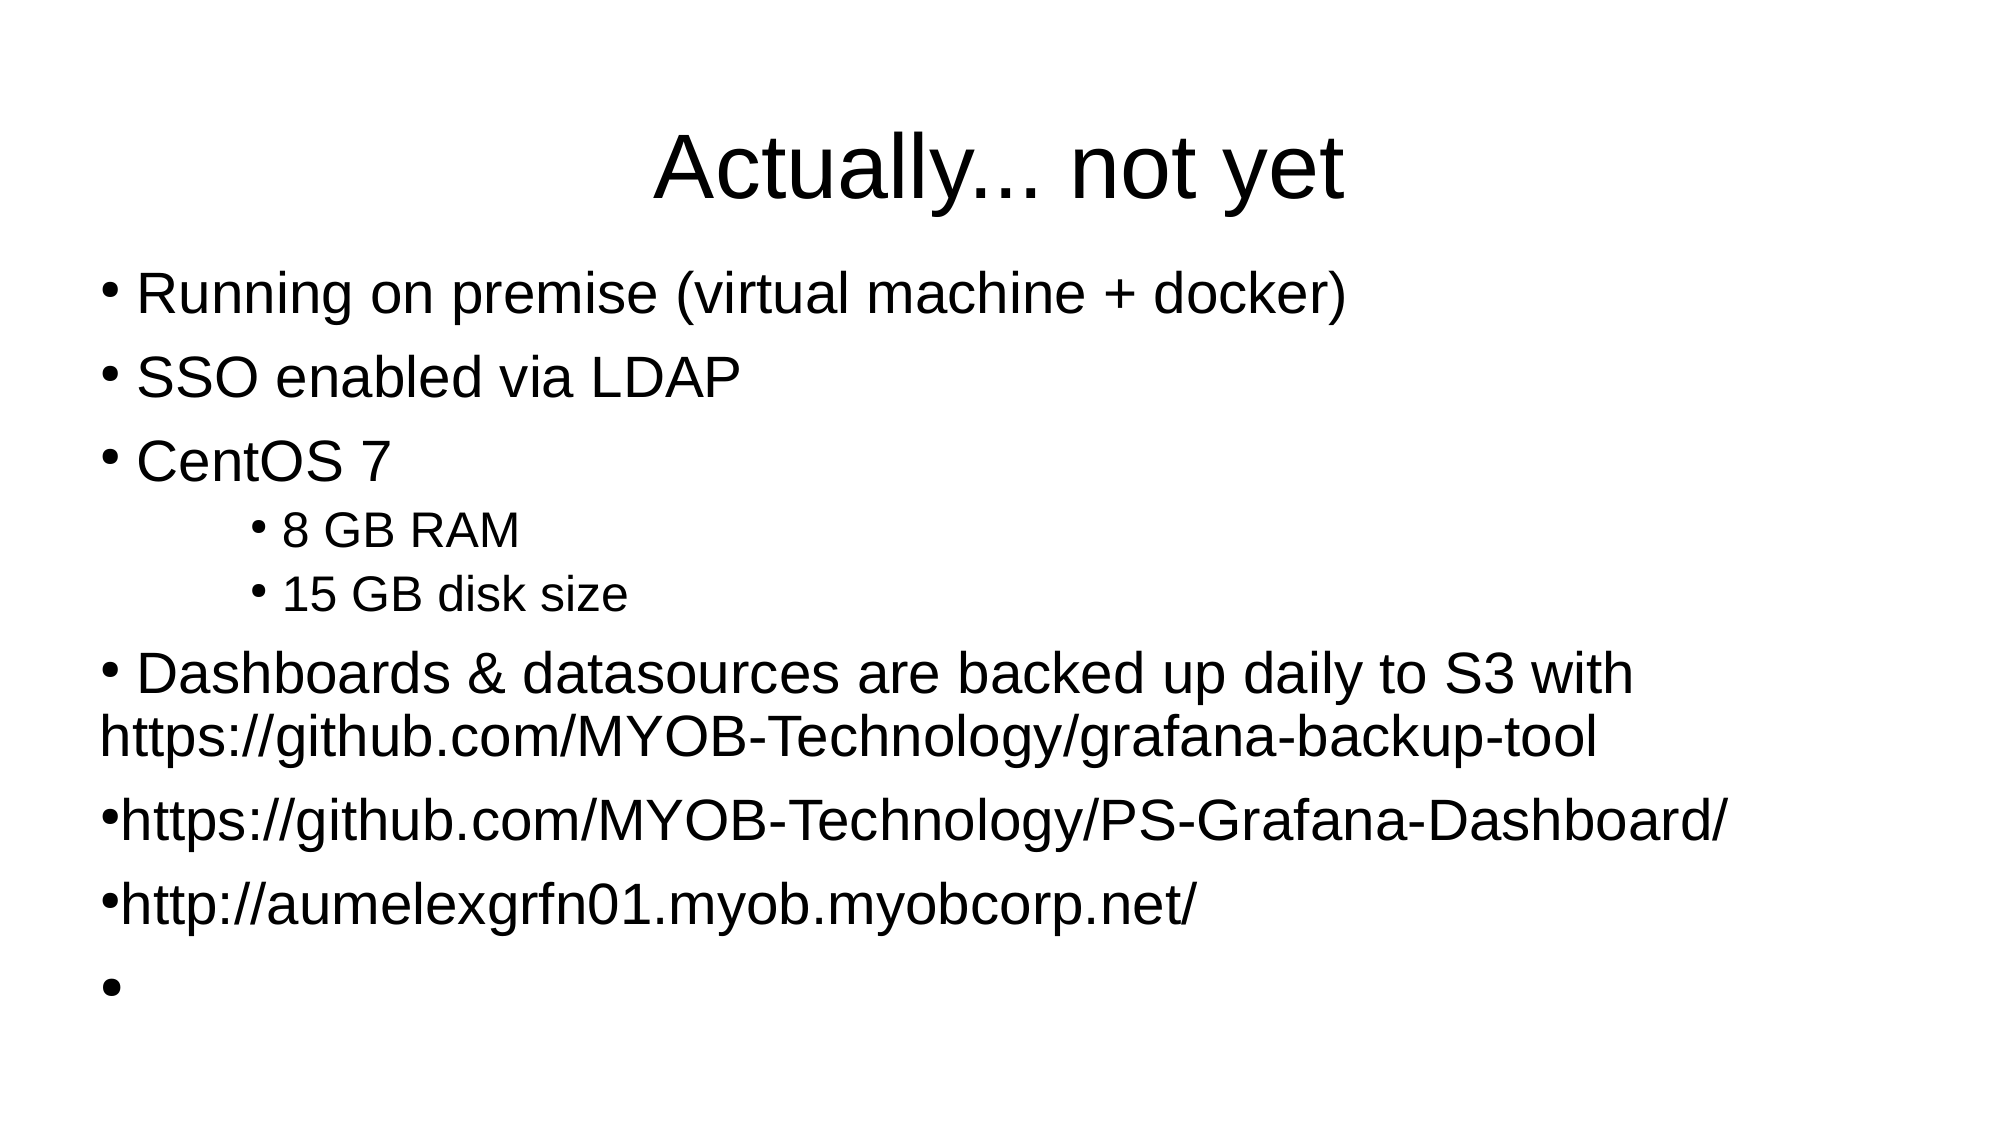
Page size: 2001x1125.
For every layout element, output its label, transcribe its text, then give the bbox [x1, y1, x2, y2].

title Actually... not yet [137, 59, 1863, 263]
subtitle Running on premise (virtual machine + docker) SSO enabled via LDAP CentOS 7 8 GB RAM 15 GB disk size Dashboards & datasources are backed up daily to S3 with https://github.com/MYOB-Technology/grafana-backup-tool https://github.com/MYOB-Technology/PS-Grafana-Dashboard/ http://aumelexgrfn01.myob.myobcorp.net/ [99, 263, 1900, 991]
